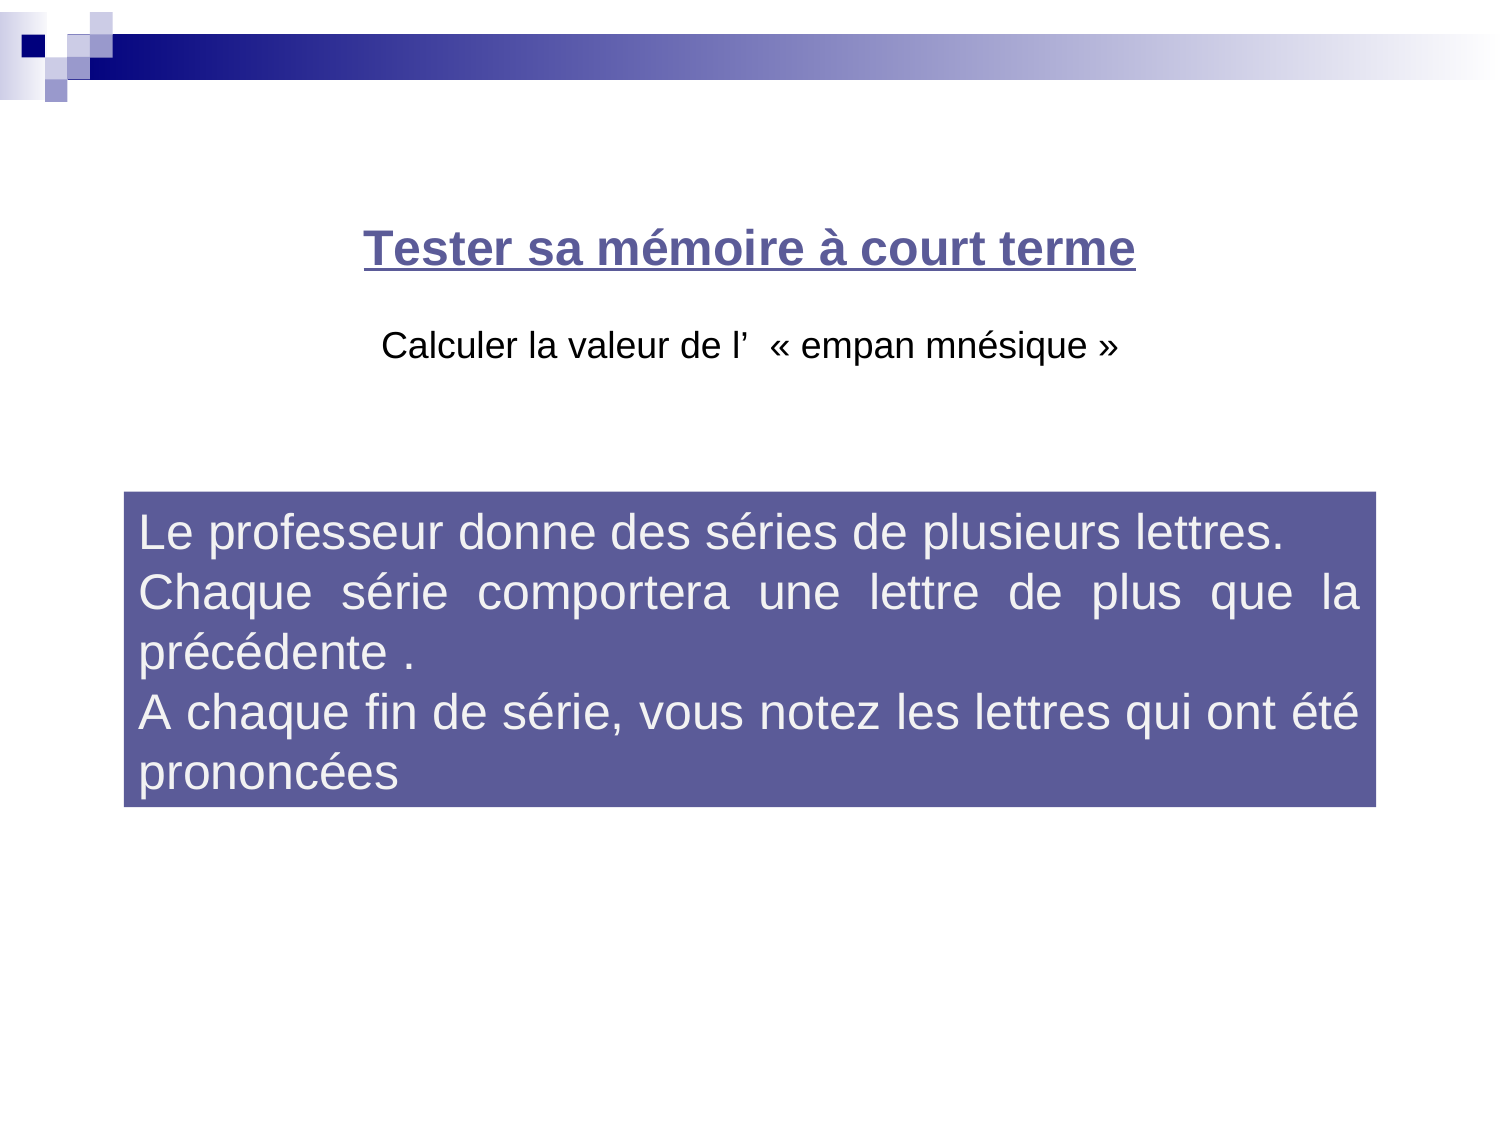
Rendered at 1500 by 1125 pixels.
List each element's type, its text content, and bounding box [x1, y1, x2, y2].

text_box Tester sa mémoire à court terme Calculer la valeur de l’ « empan mnésique » [348, 207, 1152, 374]
text_box Le professeur donne des séries de plusieurs lettres. Chaque série comportera une lettre de plus que la précédente . A chaque fin de série, vous notez les lettres qui ont été prononcées [123, 491, 1377, 808]
